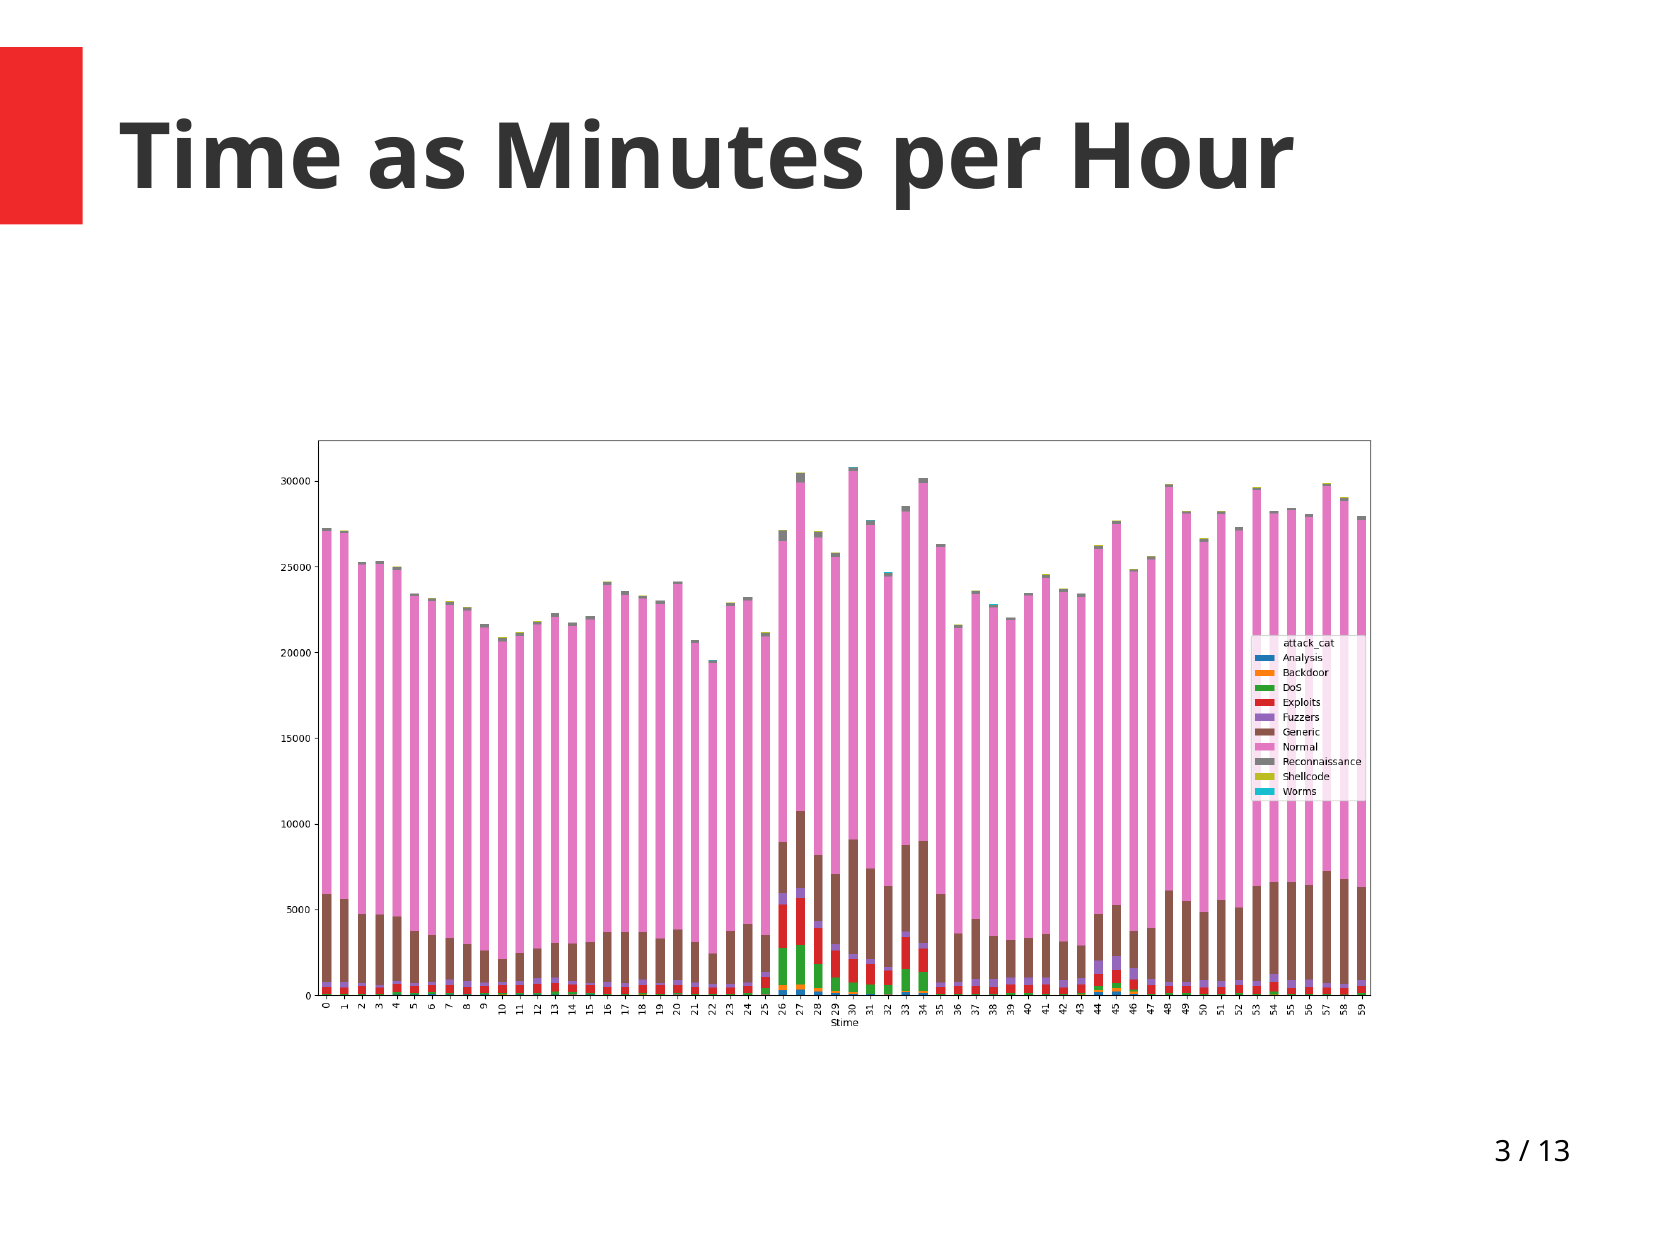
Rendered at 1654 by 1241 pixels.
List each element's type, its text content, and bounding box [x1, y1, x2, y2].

title Time as Minutes per Hour [118, 49, 1571, 257]
picture [148, 354, 1506, 1074]
